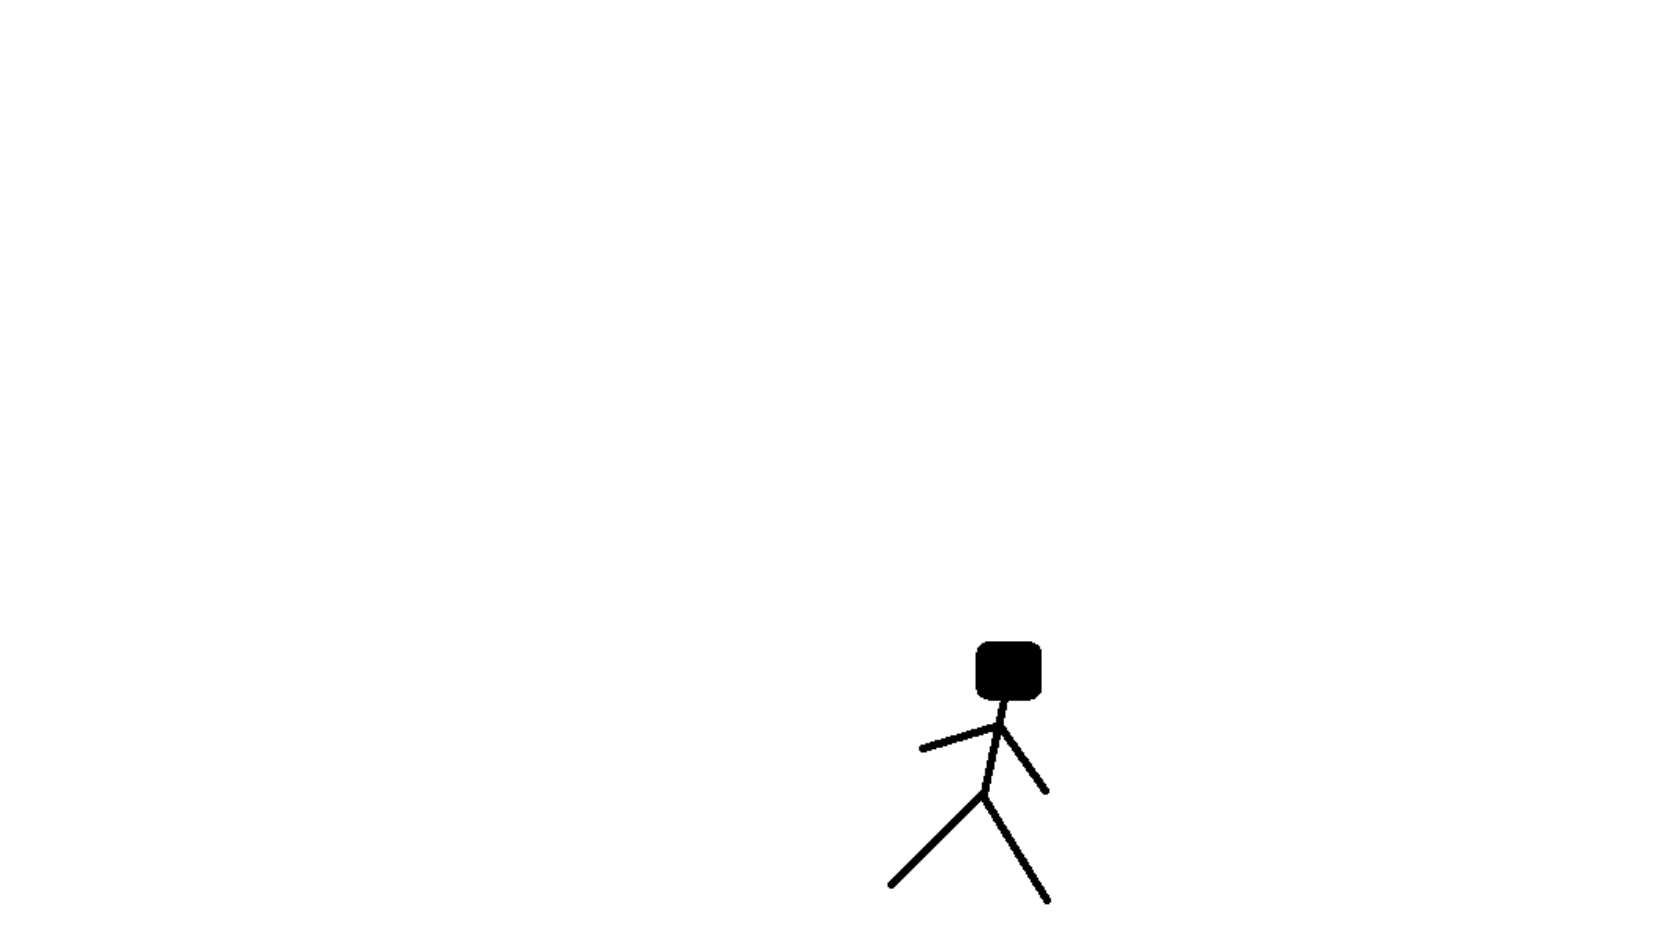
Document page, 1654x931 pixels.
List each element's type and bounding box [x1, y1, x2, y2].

picture [836, 590, 1111, 929]
